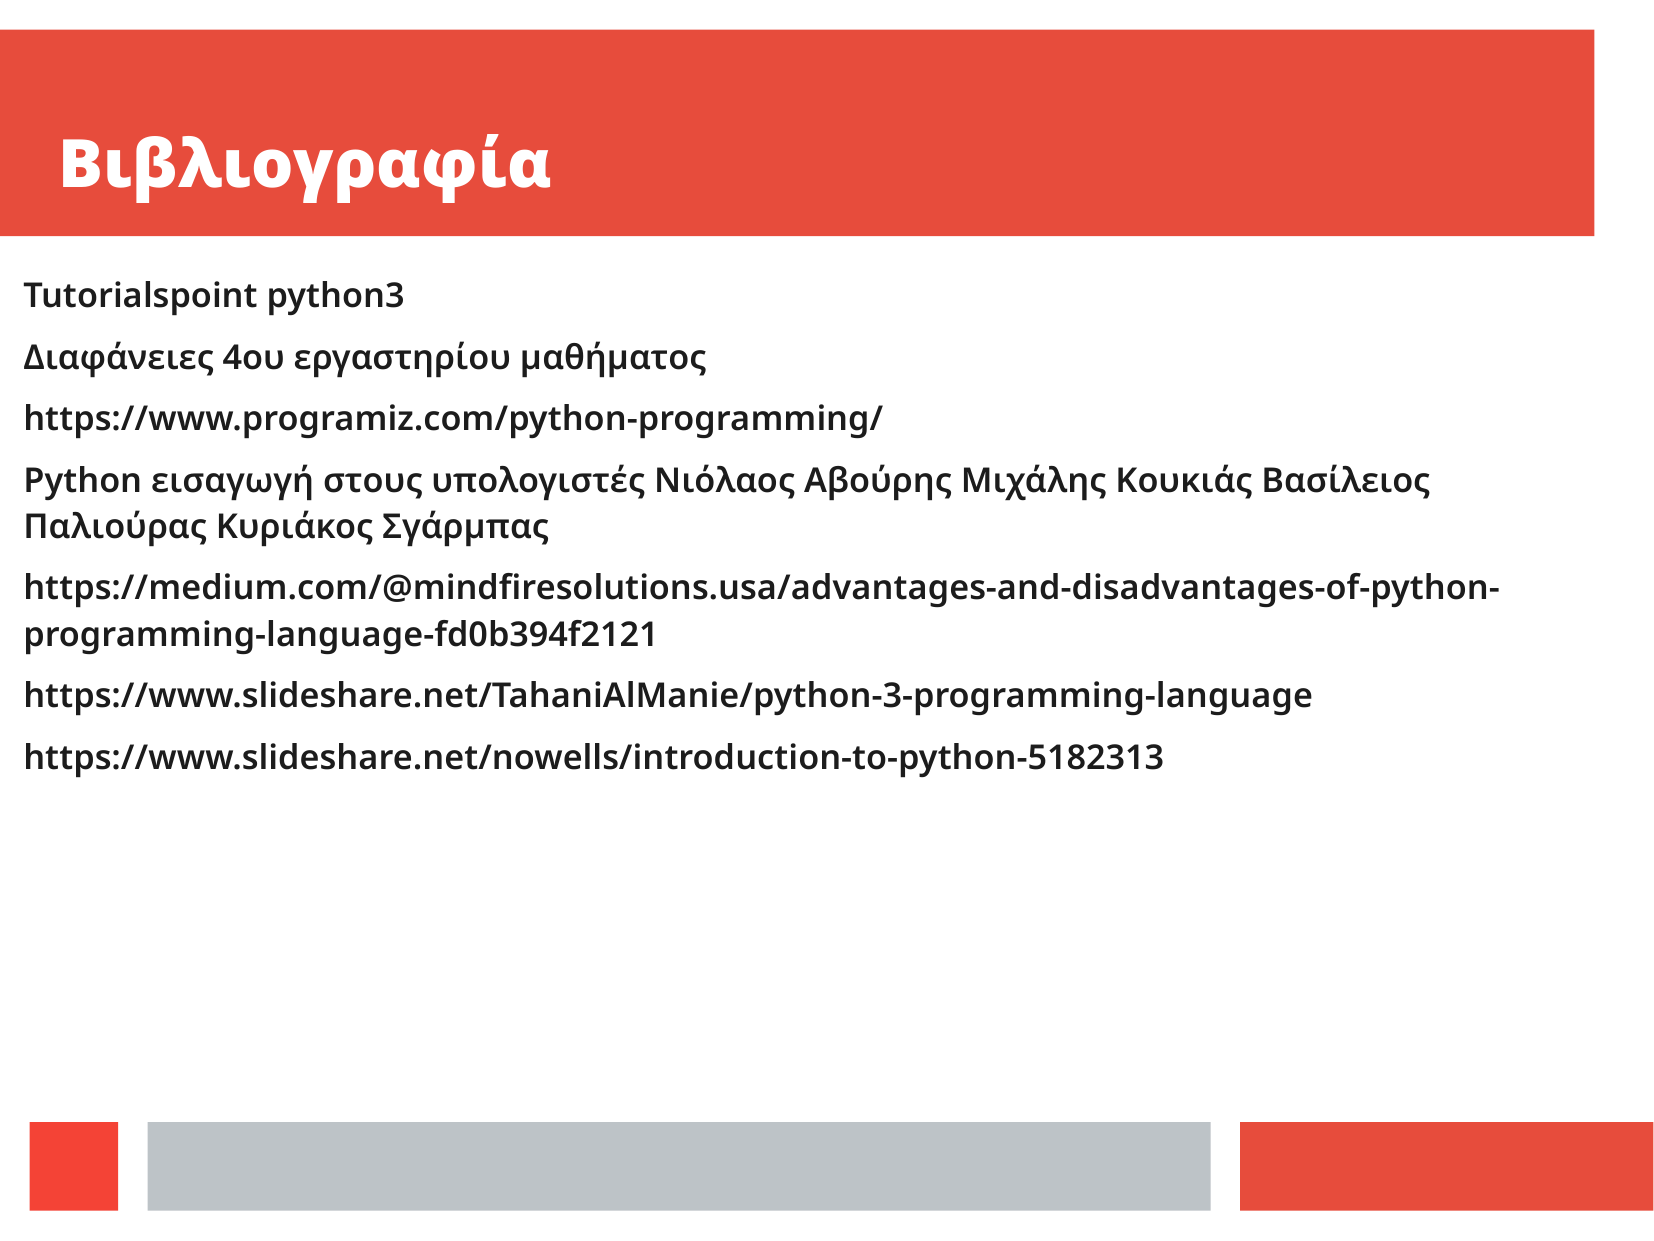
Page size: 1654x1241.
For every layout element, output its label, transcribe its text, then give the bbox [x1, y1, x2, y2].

list Tutorialspoint python3 Διαφάνειες 4ου εργαστηρίου μαθήματος https://www.programiz.com/python-programming/ Python εισαγωγή στους υπολογιστές Νιόλαος Αβούρης Μιχάλης Κουκιάς Βασίλειος Παλιούρας Κυριάκος Σγάρμπας https://medium.com/@mindfiresolutions.usa/advantages-and-disadvantages-of-python-programming-language-fd0b394f2121 https://www.slideshare.net/TahaniAlManie/python-3-programming-language https://www.slideshare.net/nowells/introduction-to-python-5182313 [23, 271, 1530, 1039]
title Βιβλιογραφία [59, 59, 1595, 207]
